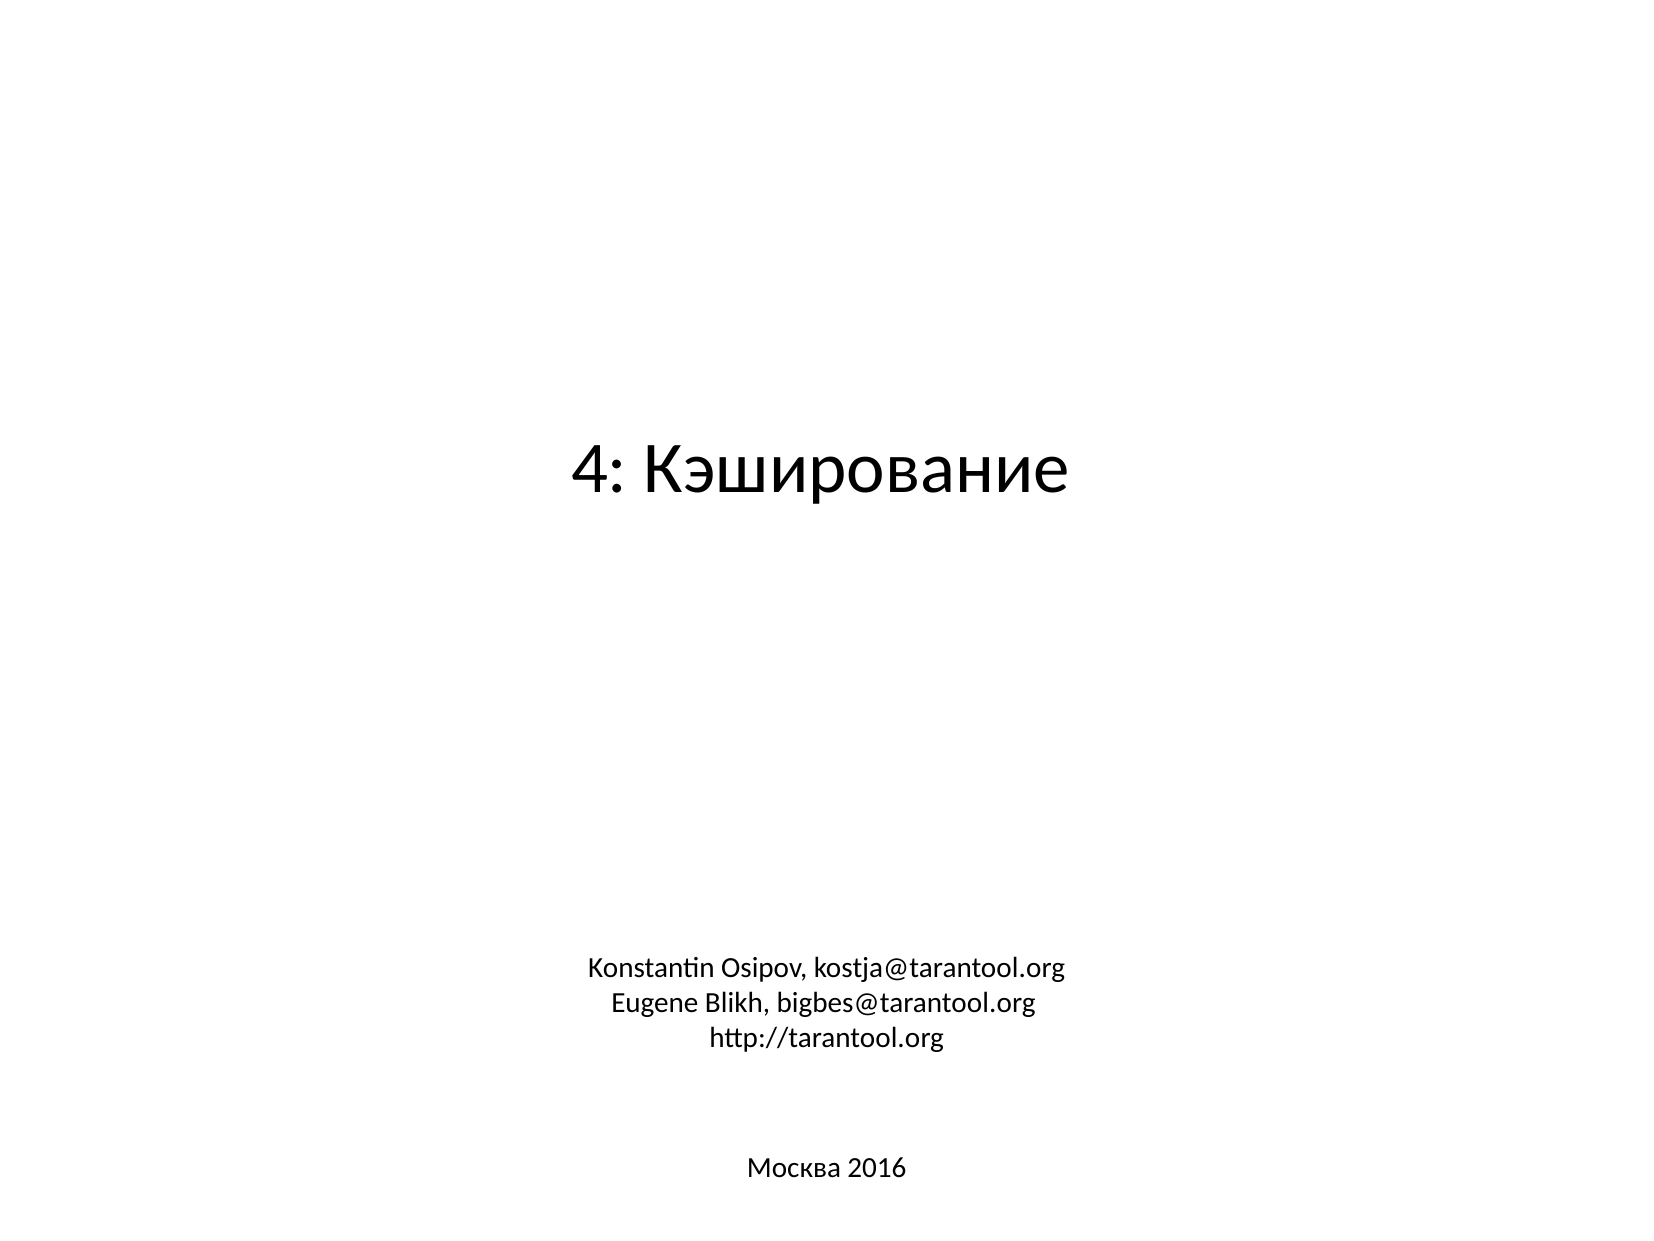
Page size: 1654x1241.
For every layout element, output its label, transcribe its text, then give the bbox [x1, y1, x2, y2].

text_box Konstantin Osipov, kostja@tarantool.org Eugene Blikh, bigbes@tarantool.org http://tarantool.org [0, 940, 1654, 1061]
text_box Москва 2016 [0, 1140, 1654, 1191]
text_box 4: Кэширование [84, 412, 1557, 515]
